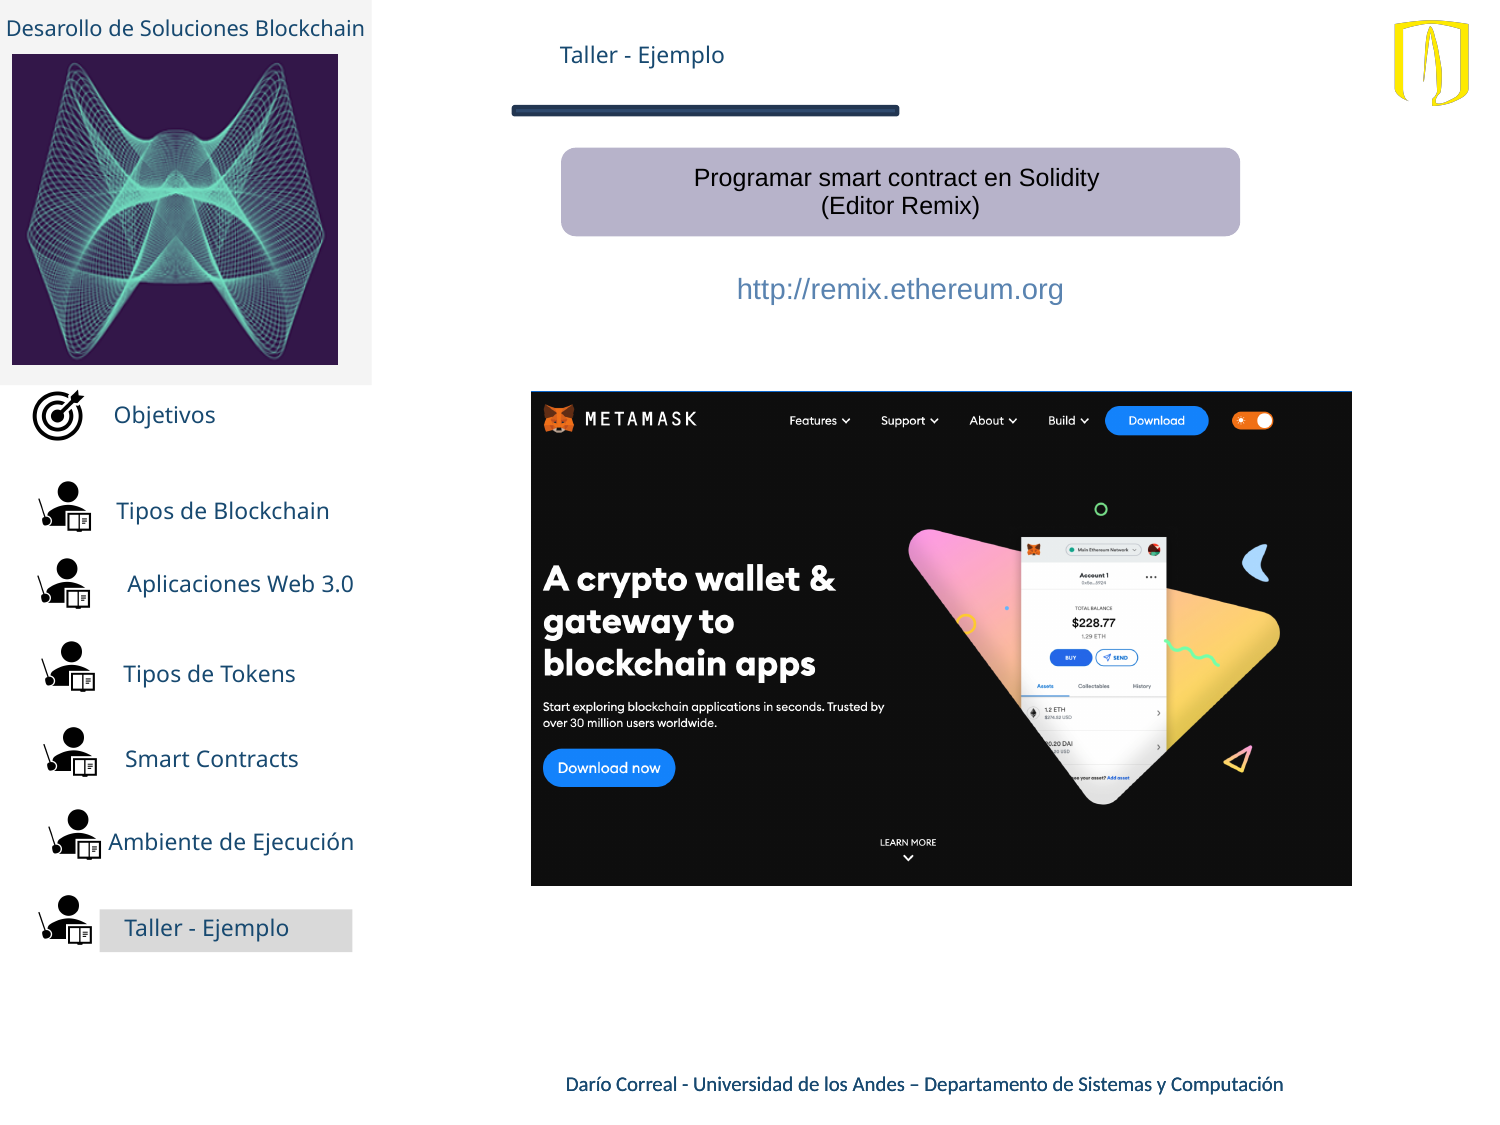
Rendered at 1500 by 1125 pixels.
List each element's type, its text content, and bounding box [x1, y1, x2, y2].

picture [12, 54, 338, 365]
text_box [99, 909, 353, 953]
picture [42, 718, 105, 780]
picture [36, 549, 98, 612]
picture [27, 384, 90, 446]
picture [1387, 19, 1476, 107]
text_box Aplicaciones Web 3.0 [112, 562, 370, 605]
picture [531, 391, 1352, 886]
text_box Taller - Ejemplo [544, 32, 740, 76]
text_box [513, 107, 898, 115]
picture [40, 632, 103, 695]
text_box http://remix.ethereum.org [708, 265, 1093, 328]
text_box Tipos de Blockchain [101, 489, 346, 532]
text_box Objetivos [98, 393, 231, 437]
text_box Smart Contracts [110, 737, 314, 781]
text_box Darío Correal - Universidad de los Andes – Departamento de Sistemas y Computación [551, 1062, 1300, 1103]
picture [37, 472, 99, 535]
picture [47, 800, 109, 863]
text_box Tipos de Tokens [108, 652, 312, 695]
text_box Ambiente de Ejecución [63, 820, 370, 863]
picture [37, 886, 100, 948]
text_box Programar smart contract en Solidity (Editor Remix) [561, 147, 1241, 237]
text_box Taller - Ejemplo [109, 905, 305, 949]
